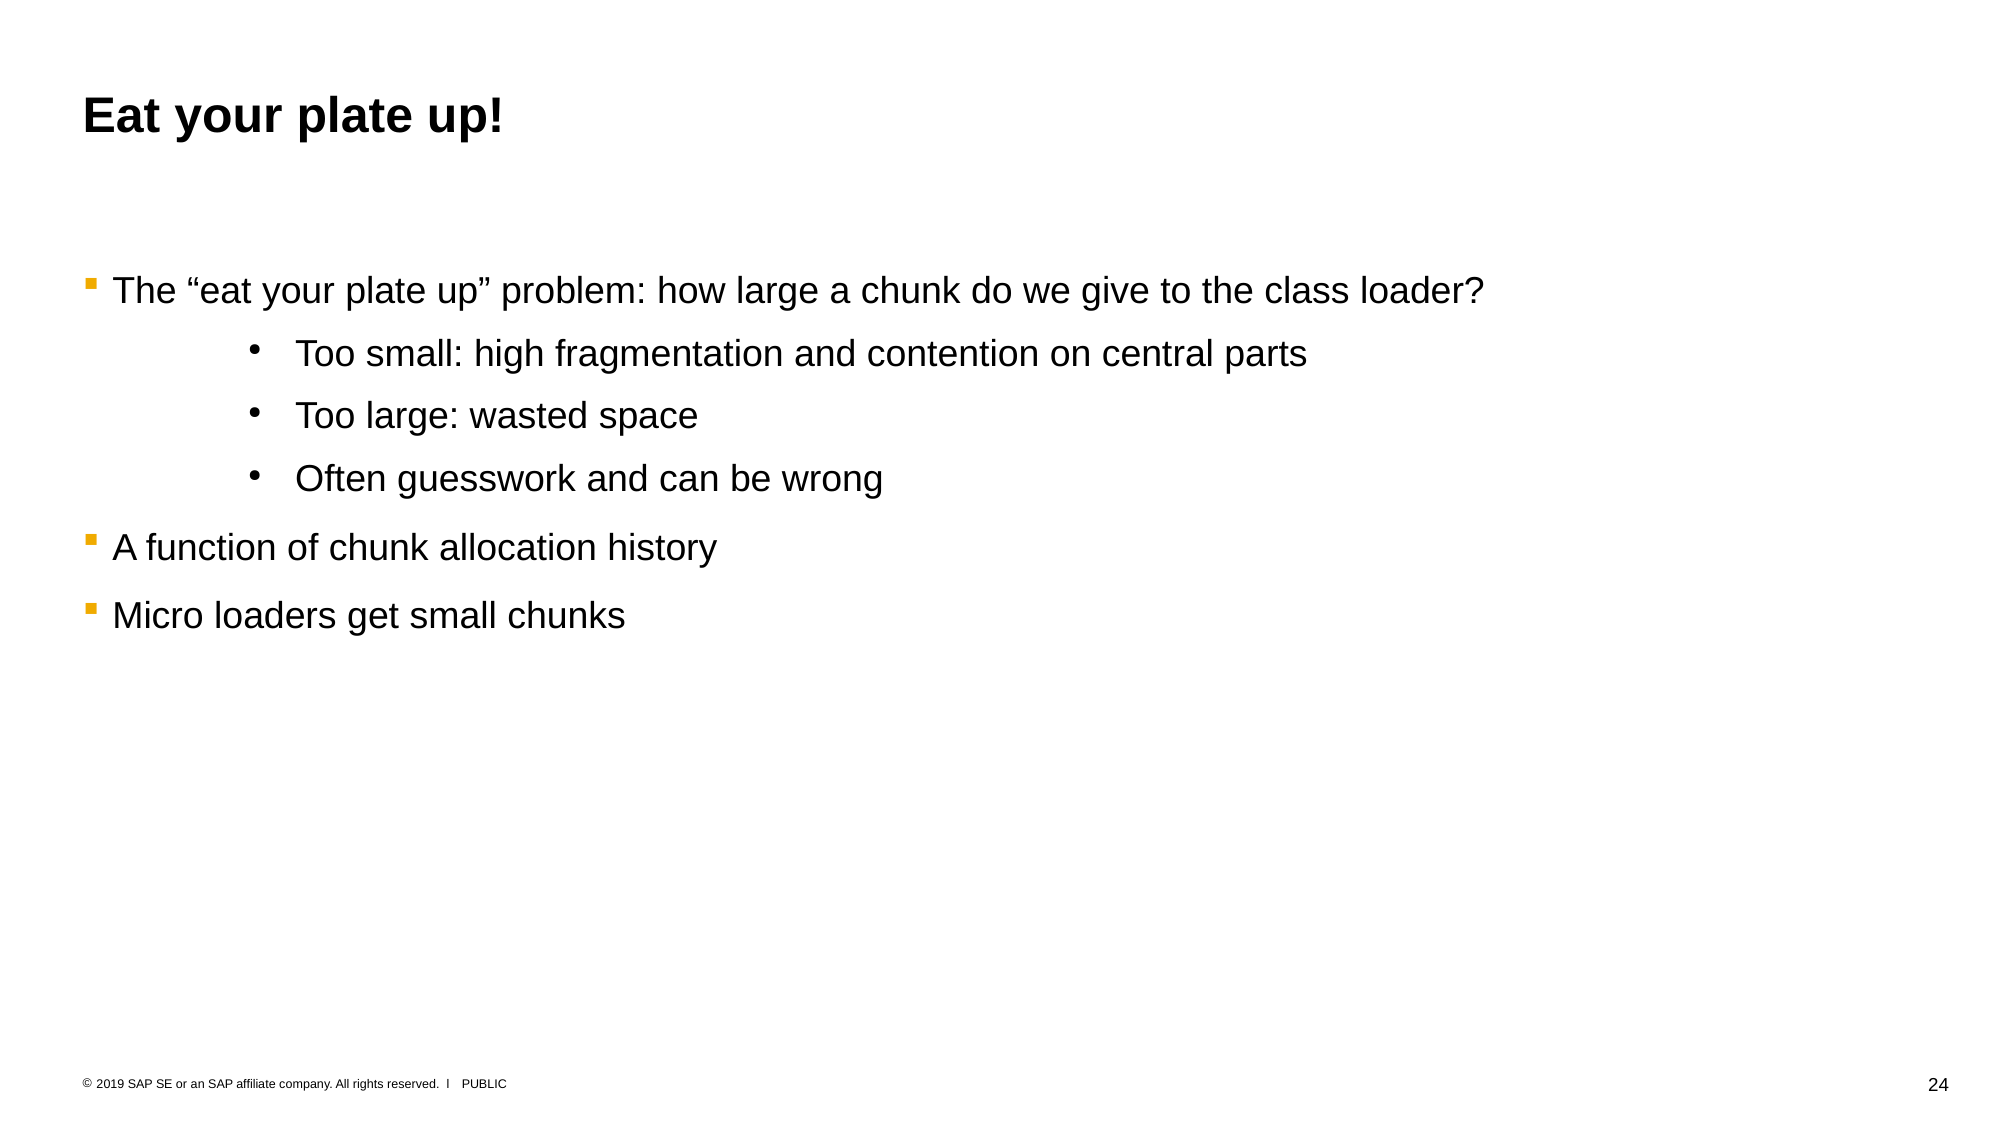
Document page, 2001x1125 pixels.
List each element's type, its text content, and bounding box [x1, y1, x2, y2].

list The “eat your plate up” problem: how large a chunk do we give to the class loader? Too small: high fragmentation and contention on central parts Too large: wasted space Often guesswork and can be wrong A function of chunk allocation history Micro loaders get small chunks [82, 265, 1918, 1040]
title Eat your plate up! [82, 82, 1918, 144]
